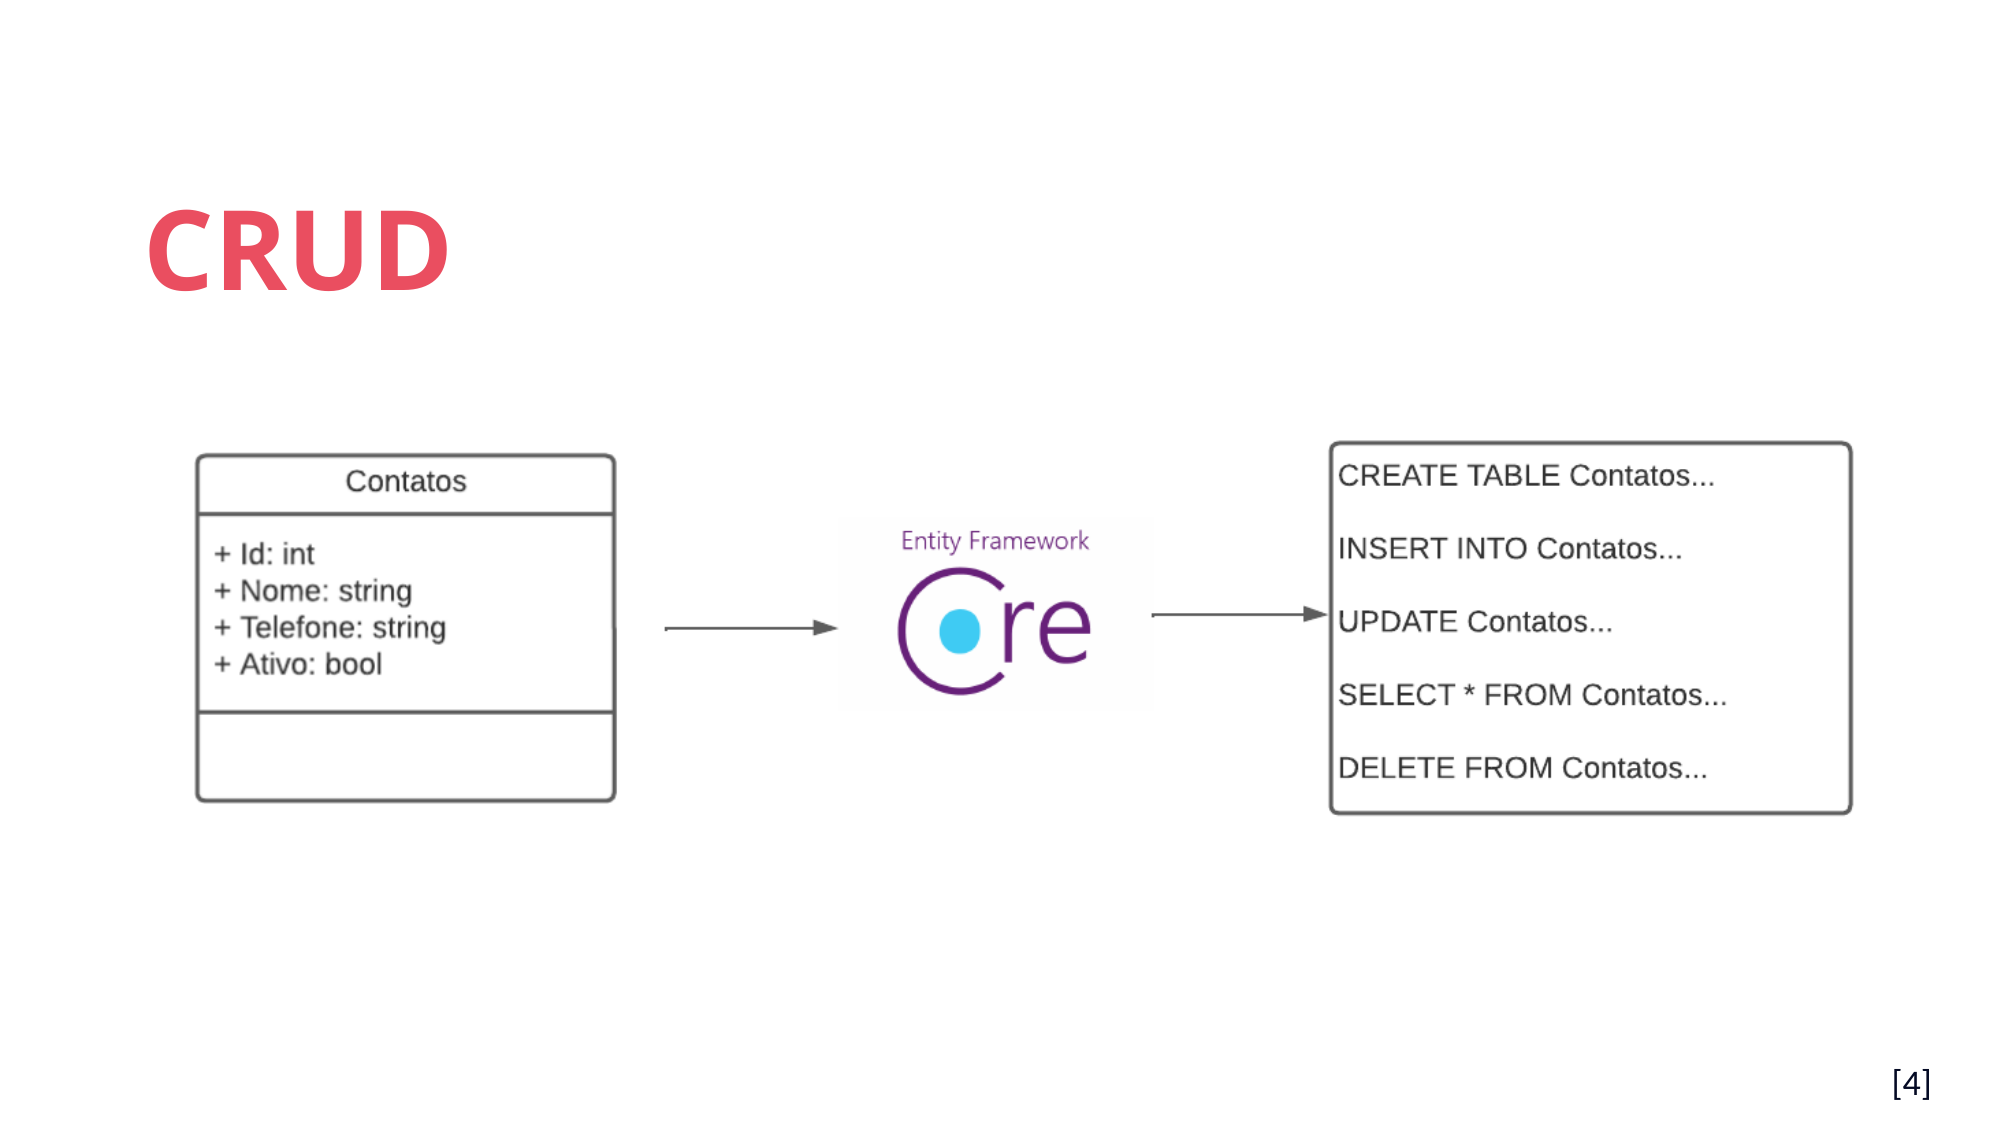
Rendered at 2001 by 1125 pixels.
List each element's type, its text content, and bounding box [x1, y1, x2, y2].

text_box CRUD [123, 139, 1878, 324]
picture [33, 357, 1967, 900]
slide_number [4] [1871, 1038, 1992, 1125]
